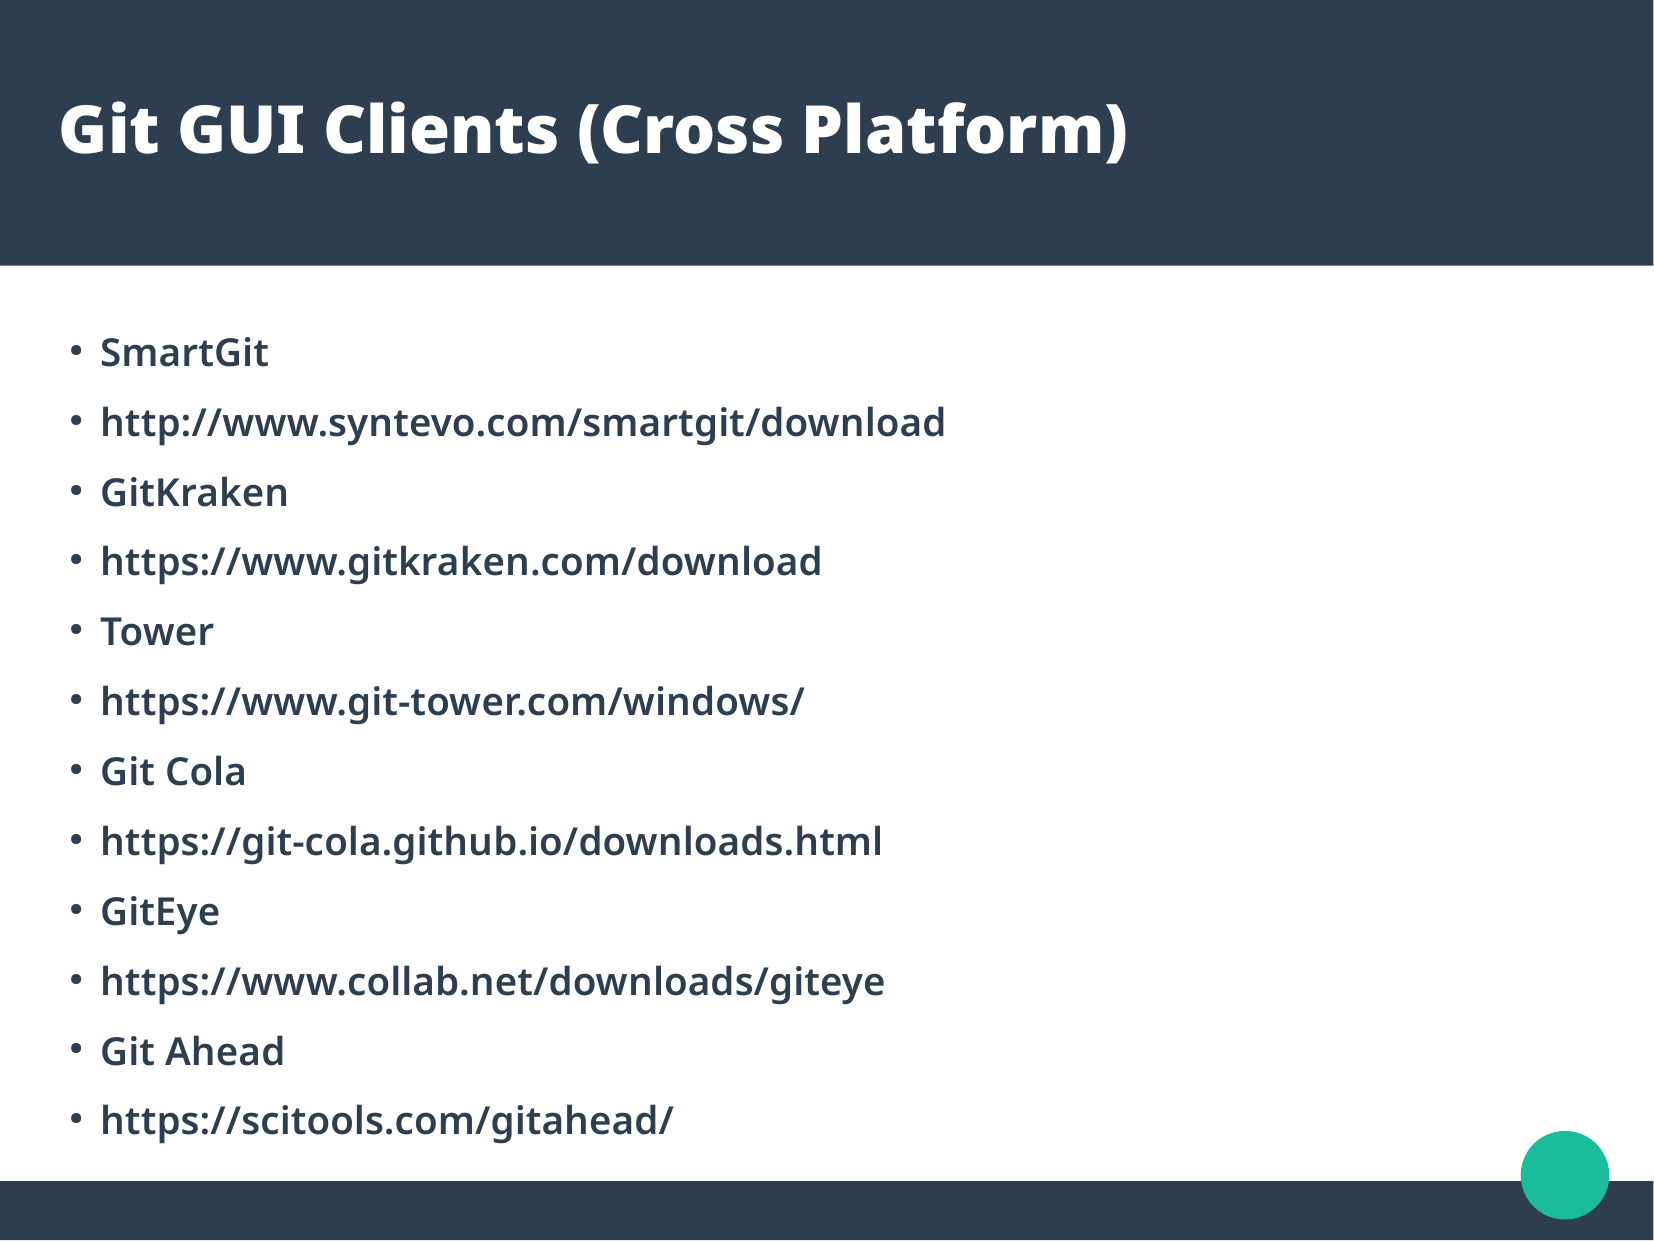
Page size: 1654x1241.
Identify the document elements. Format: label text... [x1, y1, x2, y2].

list SmartGit http://www.syntevo.com/smartgit/download GitKraken https://www.gitkraken.com/download Tower https://www.git-tower.com/windows/ Git Cola https://git-cola.github.io/downloads.html GitEye https://www.collab.net/downloads/giteye Git Ahead https://scitools.com/gitahead/ [59, 324, 1595, 1152]
title Git GUI Clients (Cross Platform) [59, 49, 1595, 207]
